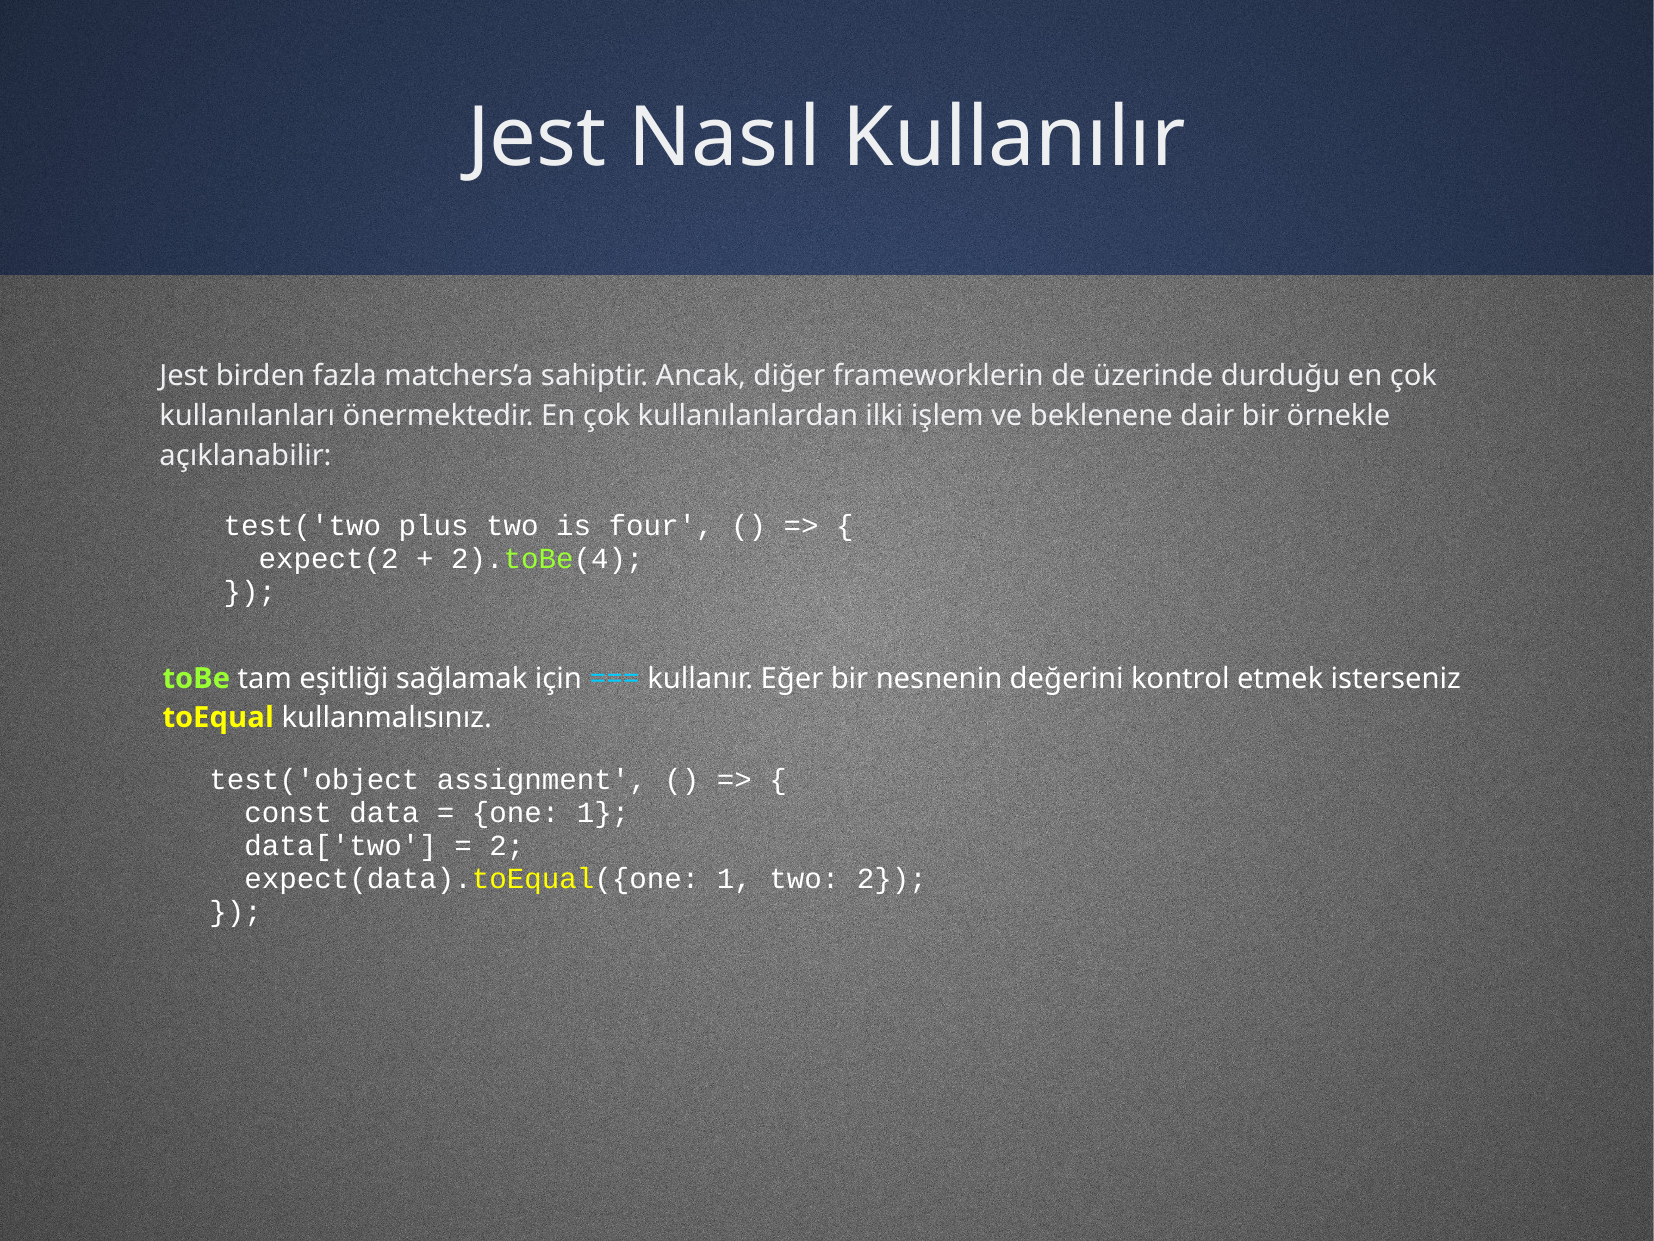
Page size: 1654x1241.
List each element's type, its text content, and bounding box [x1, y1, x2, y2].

picture [0, 0, 1654, 1241]
title Jest Nasıl Kullanılır [88, 29, 1565, 237]
text_box toBe tam eşitliği sağlamak için === kullanır. Eğer bir nesnenin değerini kontrol etmek isterseniz toEqual kullanmalısınız. [147, 649, 1536, 733]
text_box test('object assignment', () => { const data = {one: 1}; data['two'] = 2; expect(data).toEqual({one: 1, two: 2}); }); [194, 758, 942, 939]
list Jest birden fazla matchers’a sahiptir. Ancak, diğer frameworklerin de üzerinde durduğu en çok kullanılanları önermektedir. En çok kullanılanlardan ilki işlem ve beklenene dair bir örnekle açıklanabilir: [88, 354, 1565, 1063]
text_box test('two plus two is four', () => { expect(2 + 2).toBe(4); }); [208, 504, 869, 618]
